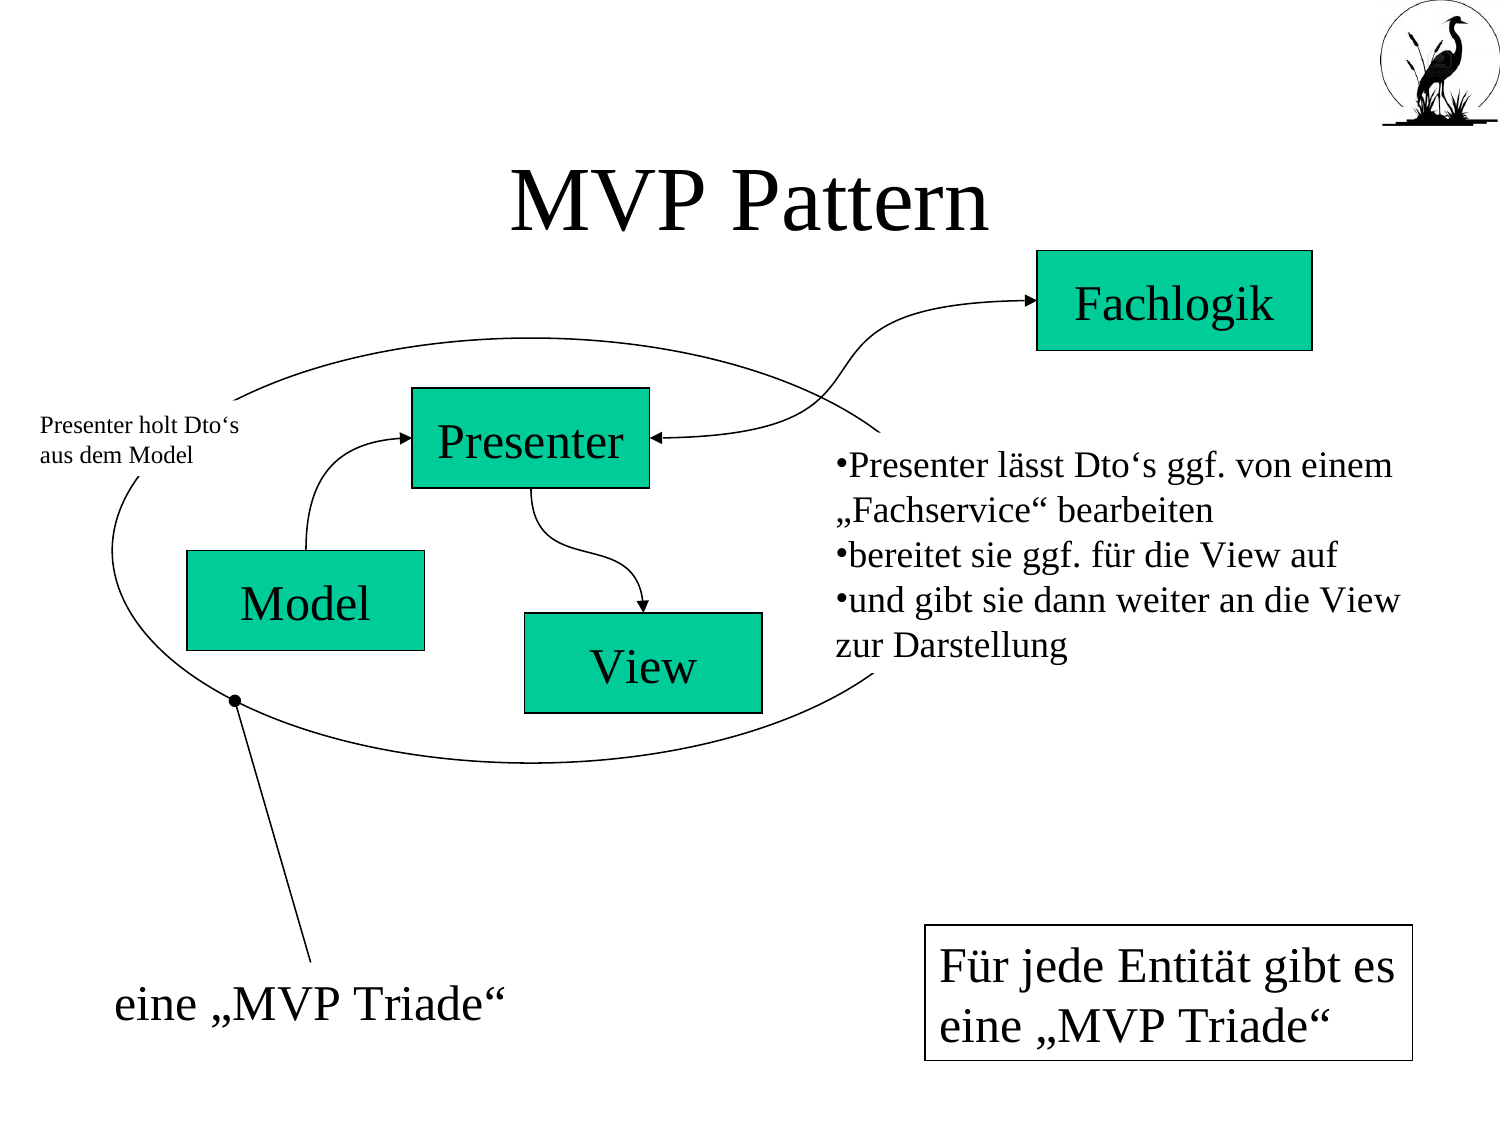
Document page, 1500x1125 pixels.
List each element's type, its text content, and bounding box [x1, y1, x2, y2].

title MVP Pattern [112, 99, 1388, 288]
text_box Fachlogik [1037, 250, 1313, 351]
picture [1380, 0, 1500, 126]
text_box Presenter lässt Dto‘s ggf. von einem „Fachservice“ bearbeiten bereitet sie ggf. für die View auf und gibt sie dann weiter an die View zur Darstellung [820, 432, 1447, 673]
text_box eine „MVP Triade“ [99, 962, 522, 1038]
text_box View [524, 612, 763, 714]
text_box Model [187, 550, 425, 651]
text_box Presenter holt Dto‘s aus dem Model [25, 400, 255, 476]
text_box Für jede Entität gibt es eine „MVP Triade“ [924, 924, 1413, 1061]
text_box Presenter [412, 387, 650, 489]
